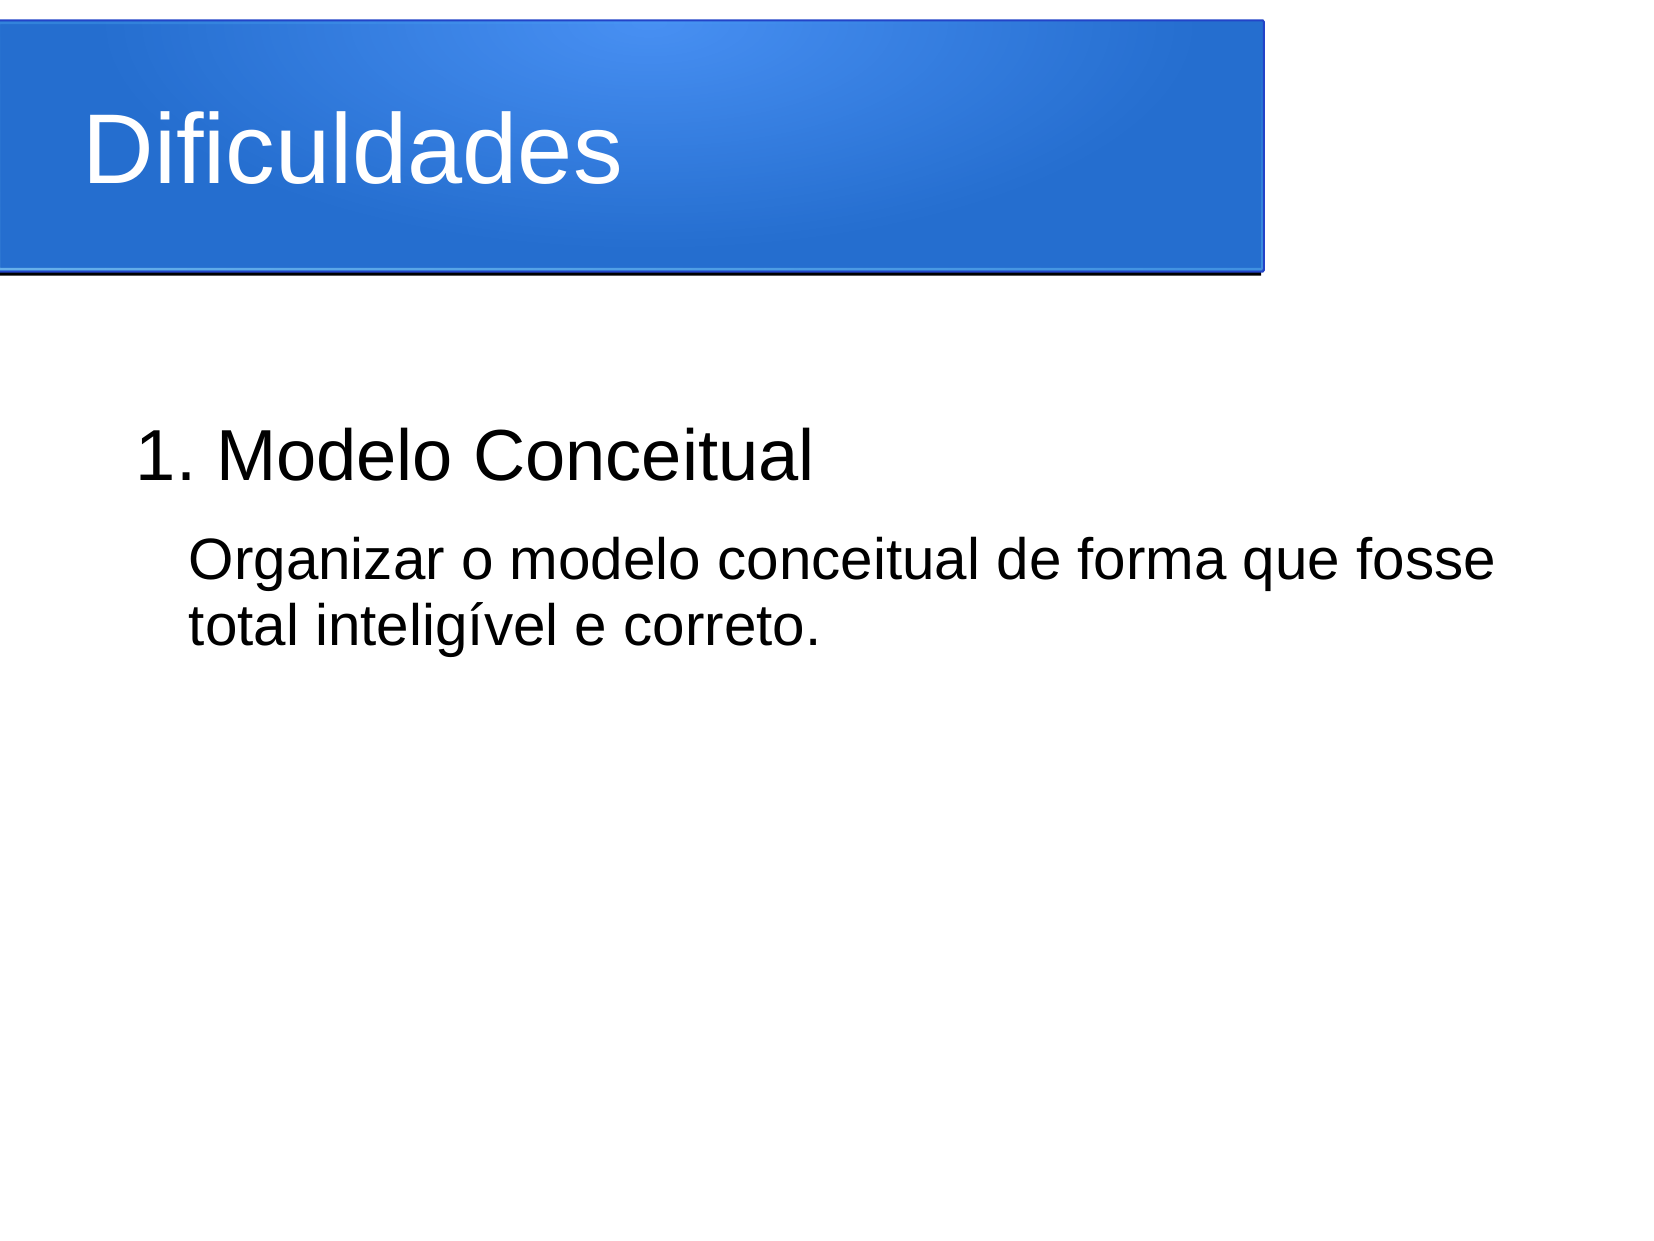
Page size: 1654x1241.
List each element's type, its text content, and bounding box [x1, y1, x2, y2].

list Modelo Conceitual Organizar o modelo conceitual de forma que fosse total inteligível e correto. [118, 414, 1607, 1134]
title Dificuldades [82, 47, 1235, 252]
